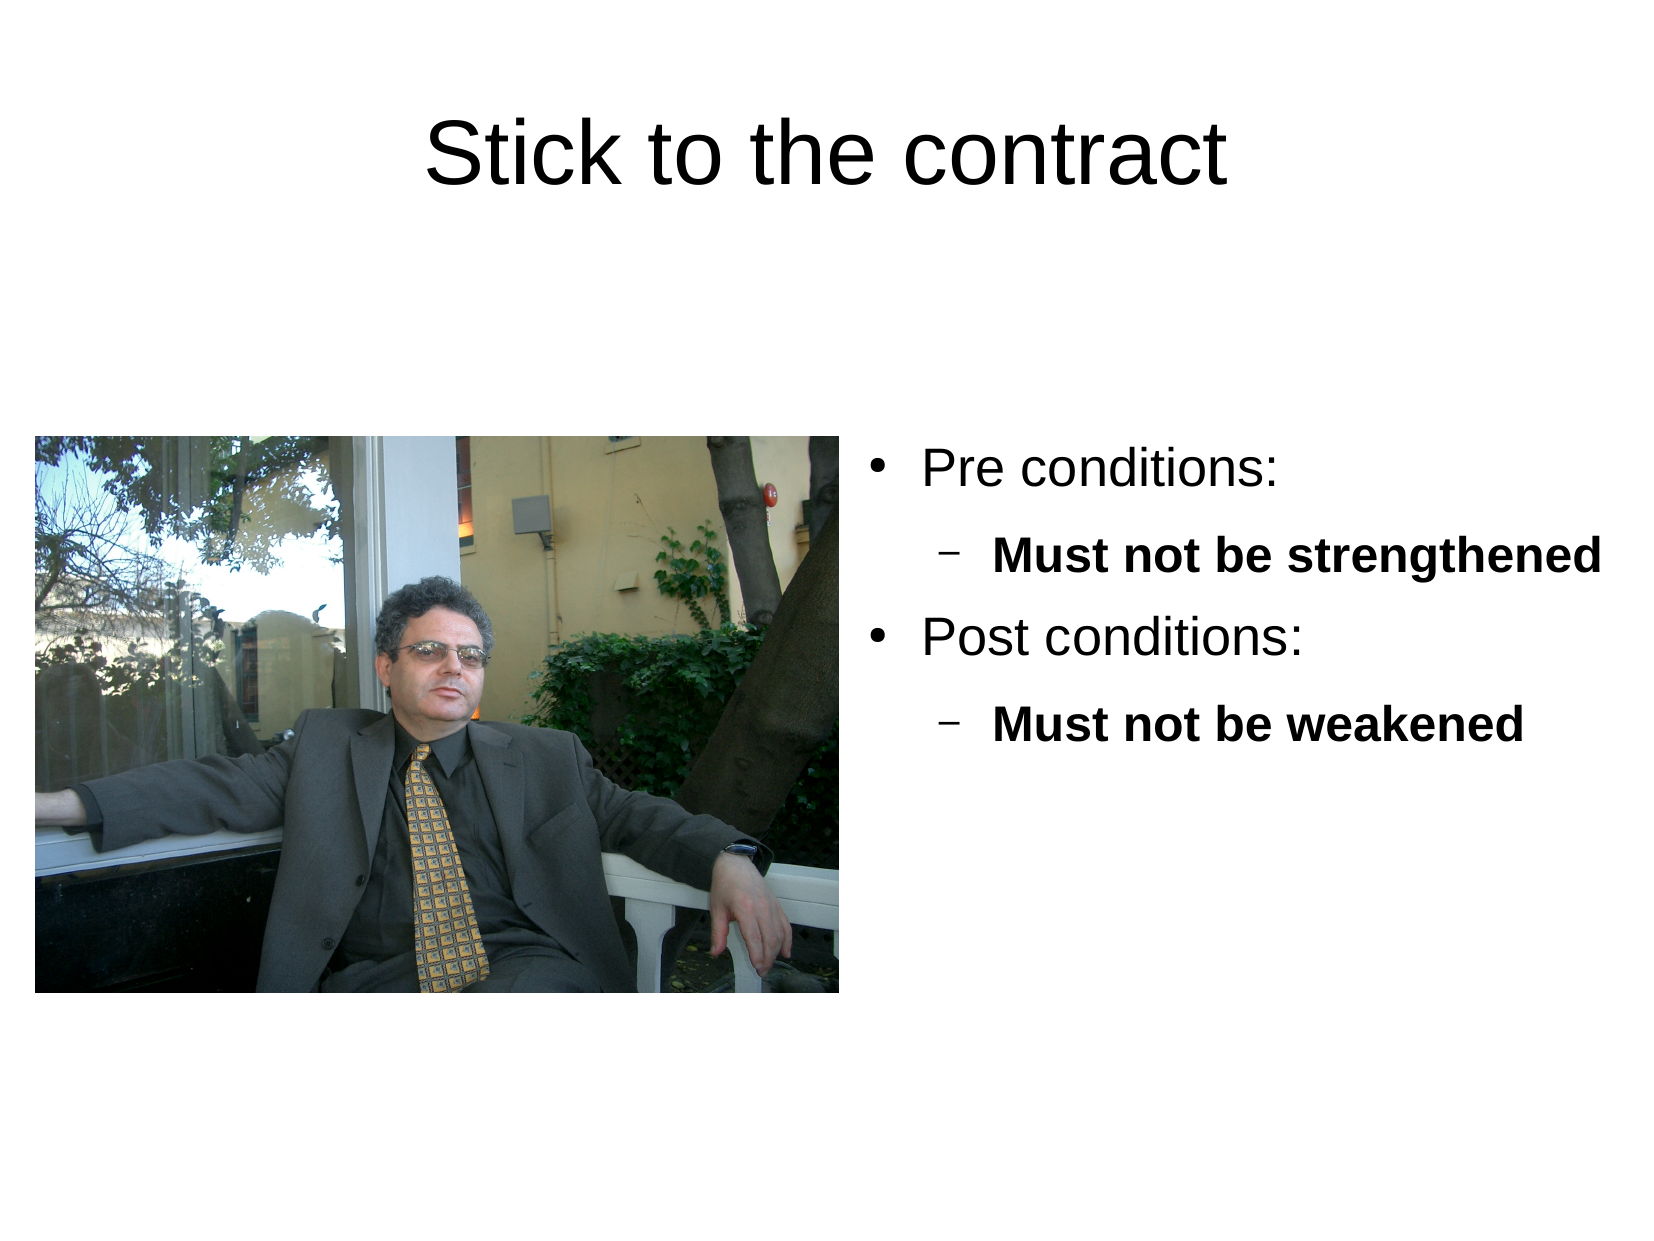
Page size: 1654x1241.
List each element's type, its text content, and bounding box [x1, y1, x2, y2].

list Pre conditions: Must not be strengthened Post conditions: Must not be weakened [850, 437, 1619, 993]
picture [35, 436, 839, 993]
title Stick to the contract [82, 49, 1571, 257]
